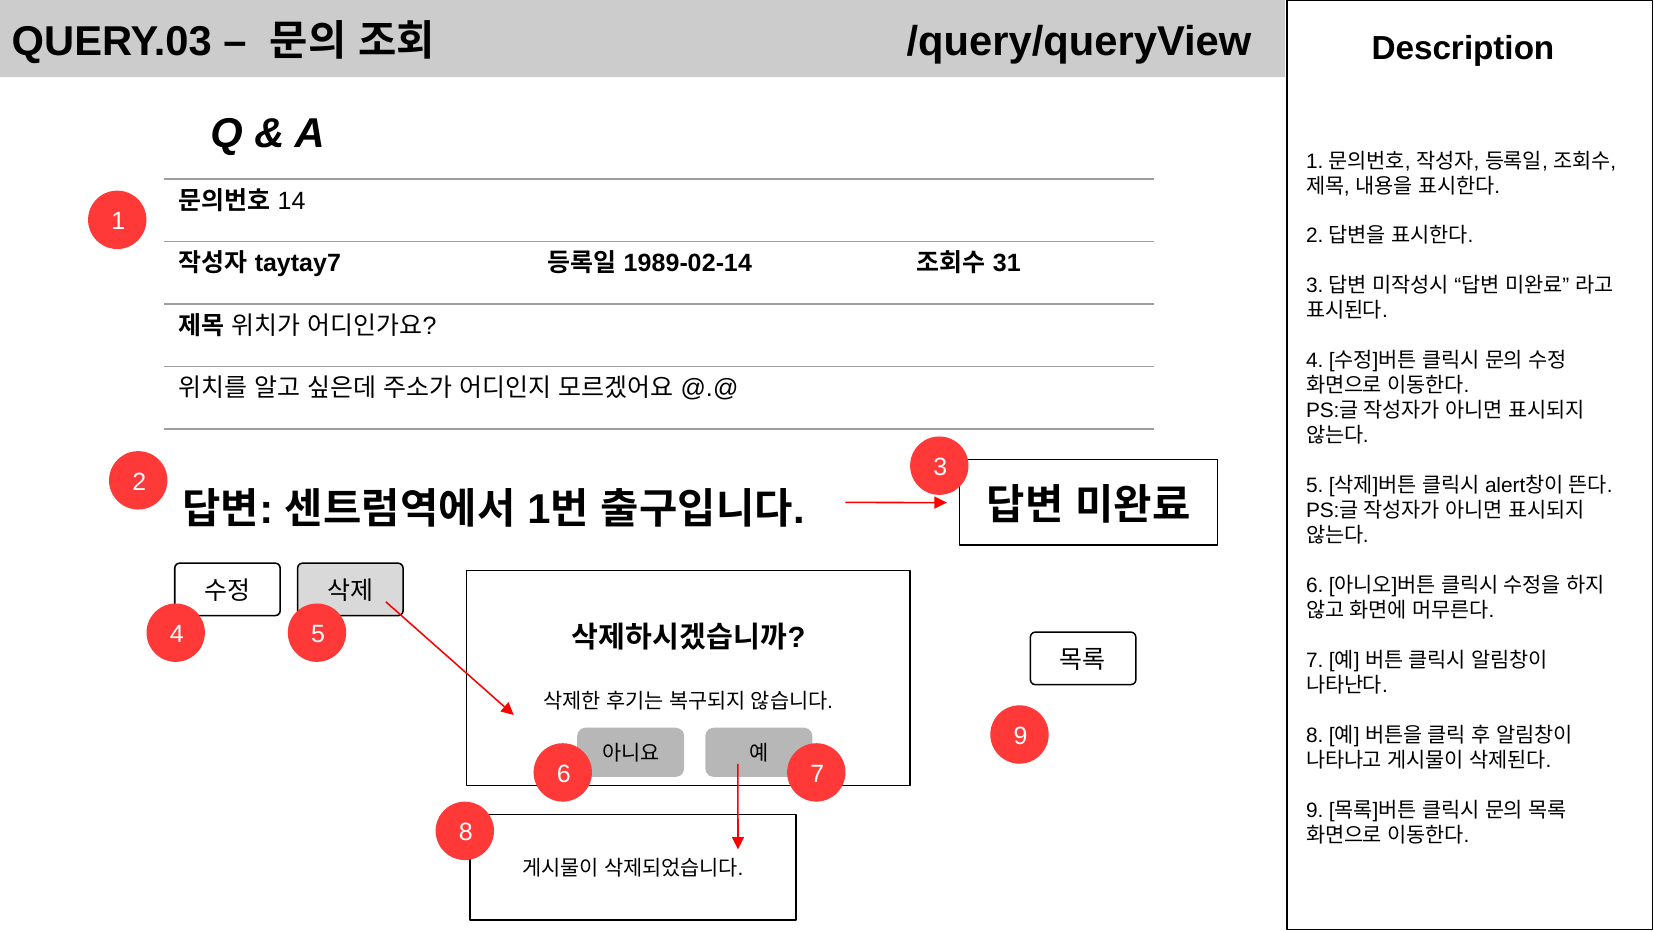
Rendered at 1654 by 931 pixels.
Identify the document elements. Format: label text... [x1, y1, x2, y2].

text_box 9 [990, 705, 1049, 764]
text_box 아니요 [577, 727, 685, 777]
text_box Description [1291, 18, 1635, 77]
table_header 문의번호 14 [164, 180, 1154, 241]
text_box 목록 [1030, 632, 1136, 685]
text_box 4 [146, 603, 205, 662]
text_box 6 [533, 743, 592, 802]
text_box Q & A [193, 101, 342, 161]
text_box 8 [435, 801, 494, 861]
table_cell 작성자 taytay7 등록일 1989-02-14 조회수 31 [164, 242, 1154, 303]
text_box QUERY.03 – 문의 조회 /query/queryView [0, 0, 1285, 78]
table_cell 제목 위치가 어디인가요? [164, 305, 1154, 366]
text_box 답변: 센트럼역에서 1번 출구입니다. [167, 466, 930, 544]
text_box 3 [910, 436, 969, 495]
text_box 삭제하시겠습니까? 삭제한 후기는 복구되지 않습니다. [466, 570, 911, 786]
table_cell 위치를 알고 싶은데 주소가 어디인지 모르겠어요 @.@ [164, 367, 1154, 428]
text_box 7 [787, 743, 846, 802]
text_box 답변 미완료 [959, 459, 1218, 546]
text_box 삭제 [297, 563, 404, 616]
text_box 1. 문의번호, 작성자, 등록일, 조회수, 제목, 내용을 표시한다. 2. 답변을 표시한다. 3. 답변 미작성시 “답변 미완료” 라고 표시된다. 4. [수정]버튼 클릭시 문의 수정 화면으로 이동한다. PS:글 작성자가 아니면 표시되지 않는다. 5. [삭제]버튼 클릭시 alert창이 뜬다. PS:글 작성자가 아니면 표시되지 않는다. 6. [아니오]버튼 클릭시 수정을 하지 않고 화면에 머무른다. 7. [예] 버튼 클릭시 알림창이 나타난다. 8. [예] 버튼을 클릭 후 알림창이 나타나고 게시물이 삭제된다. 9. [목록]버튼 클릭시 문의 목록 화면으로 이동한다. [1291, 0, 1641, 923]
text_box 2 [109, 451, 167, 510]
text_box 예 [705, 727, 813, 777]
text_box 게시물이 삭제되었습니다. [470, 814, 797, 920]
text_box 5 [287, 603, 347, 662]
text_box 1 [88, 190, 147, 250]
text_box [1287, 0, 1653, 930]
text_box 수정 [174, 563, 281, 616]
